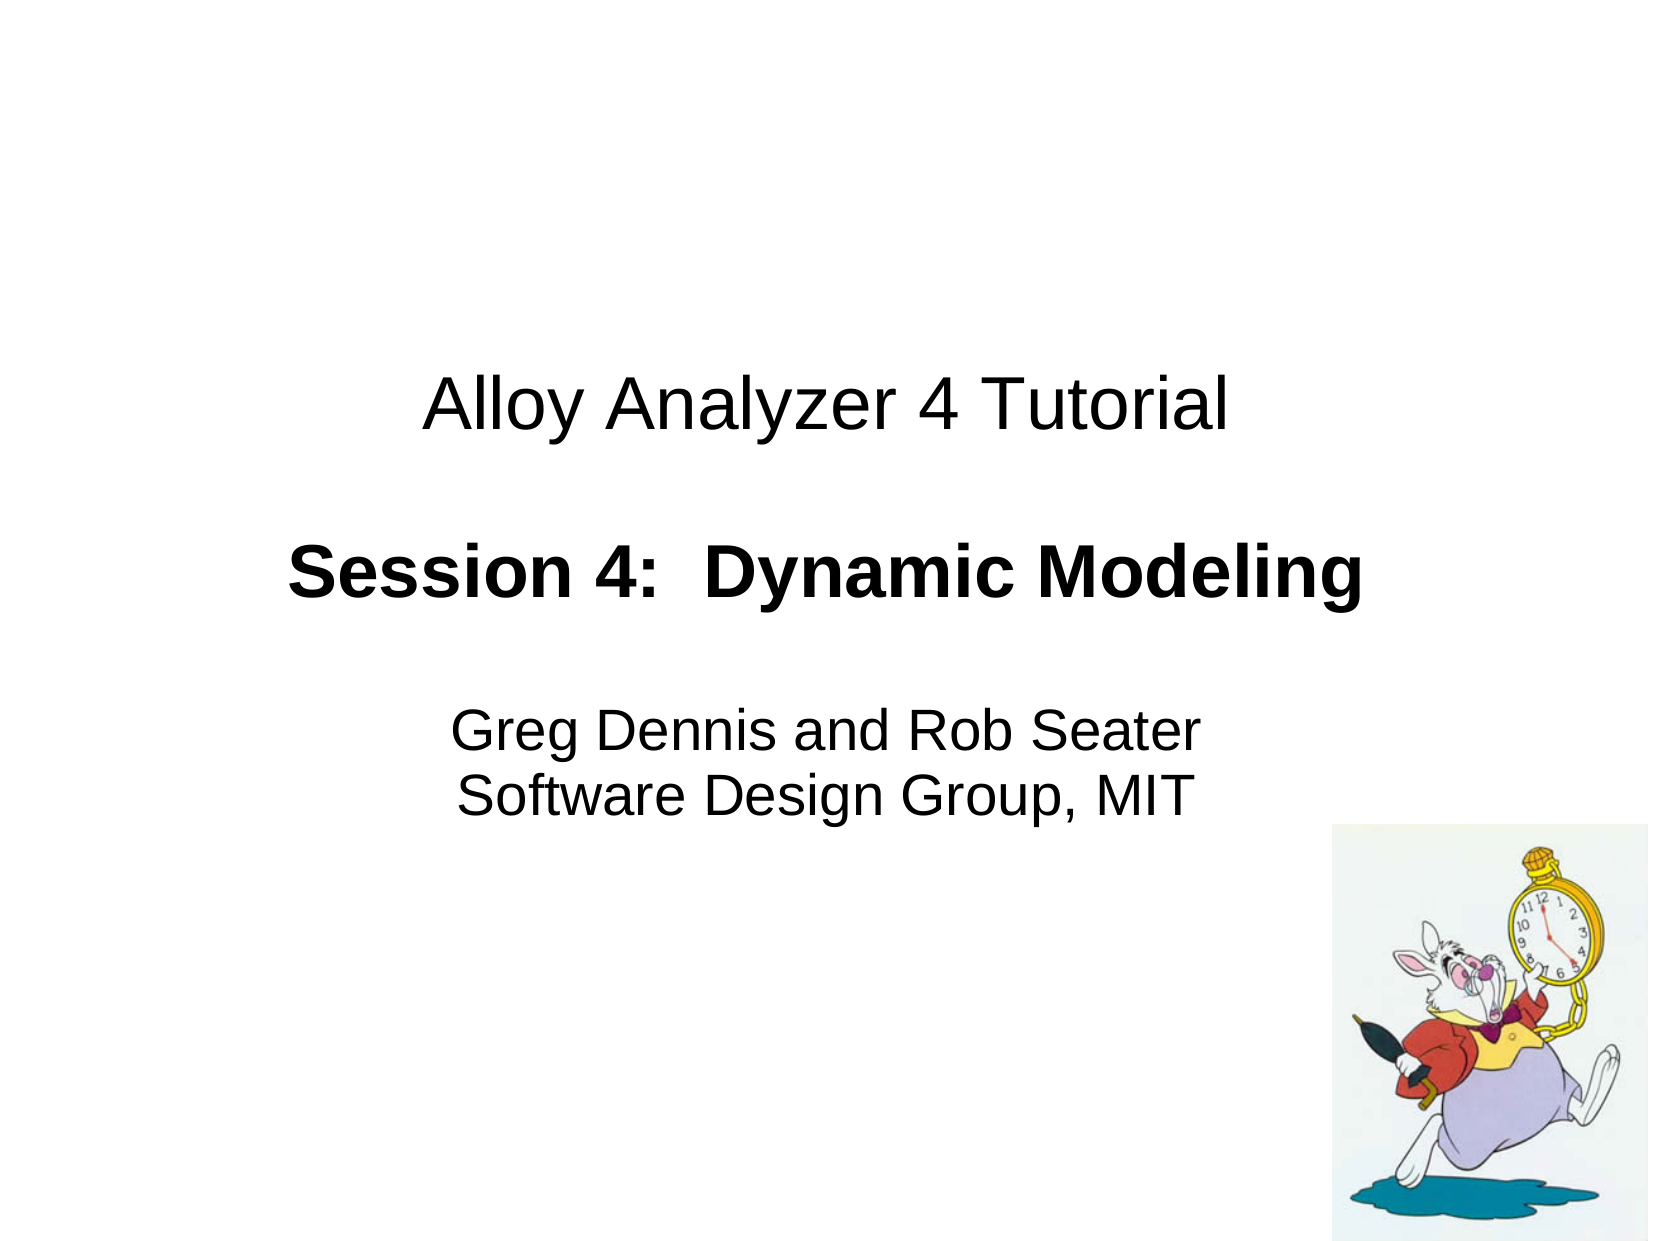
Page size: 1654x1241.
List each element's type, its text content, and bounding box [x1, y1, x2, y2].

subtitle Alloy Analyzer 4 Tutorial Session 4: Dynamic Modeling Greg Dennis and Rob Seater Software Design Group, MIT [82, 290, 1571, 900]
picture [1332, 824, 1648, 1241]
